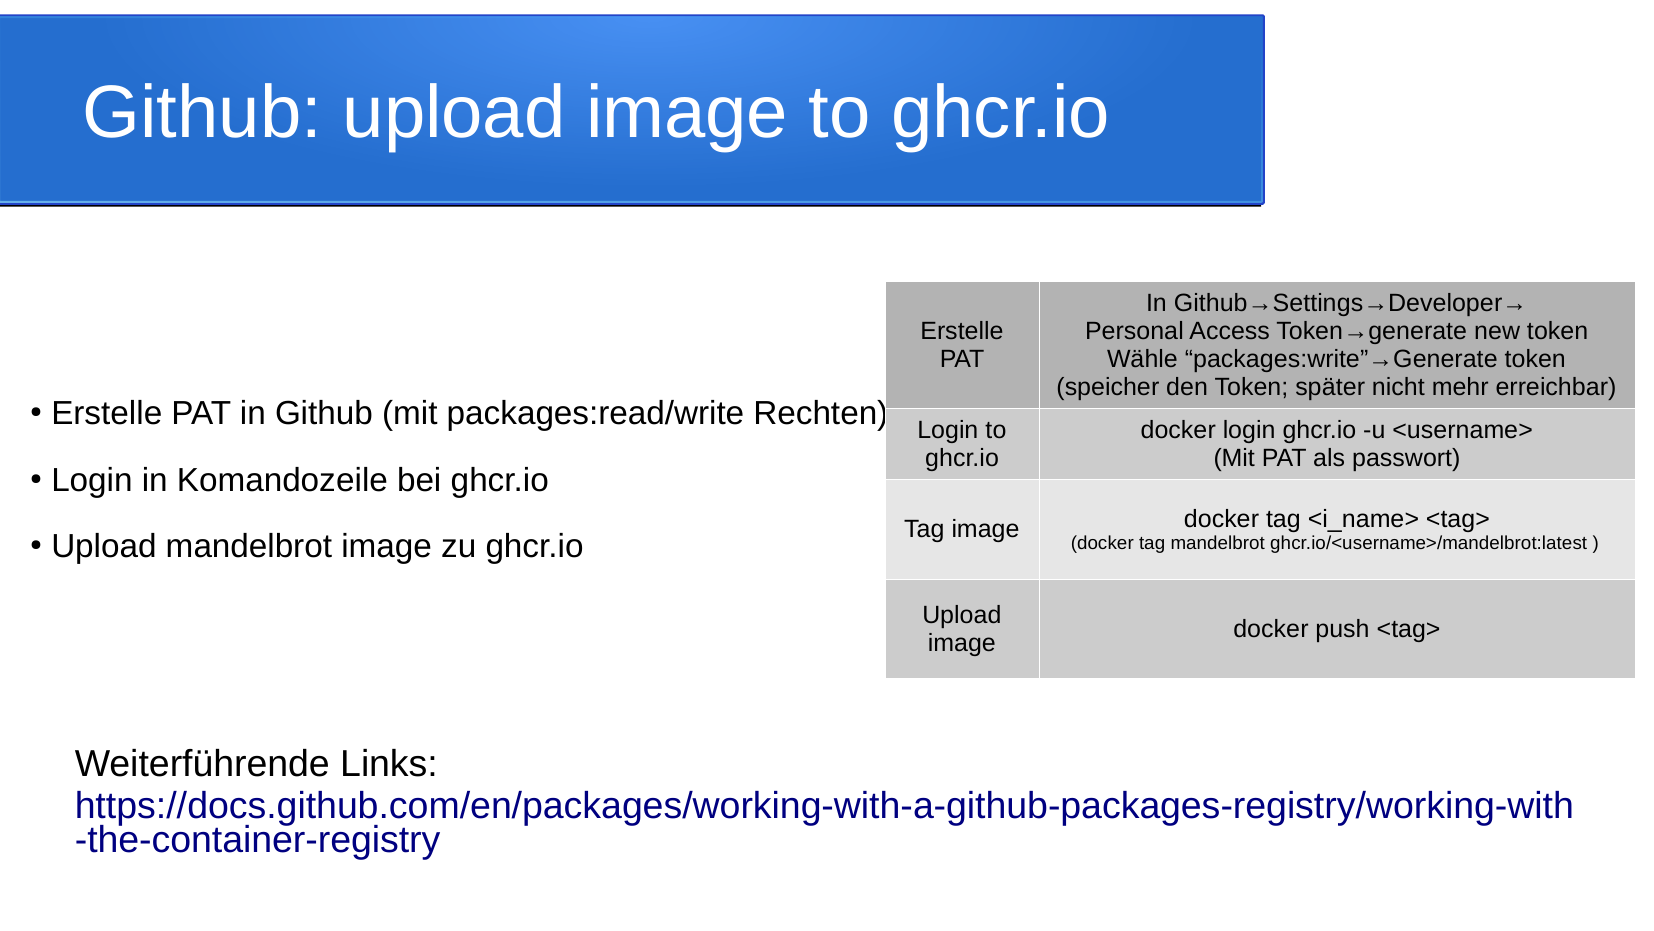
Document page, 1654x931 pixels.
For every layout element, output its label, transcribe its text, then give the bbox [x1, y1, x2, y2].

subtitle Erstelle PAT in Github (mit packages:read/write Rechten) Login in Komandozeile bei ghcr.io Upload mandelbrot image zu ghcr.io [30, 224, 998, 736]
table_cell Tag image [886, 480, 1039, 579]
table_header In Github→Settings→Developer→ Personal Access Token→generate new token Wähle “packages:write”→Generate token (speicher den Token; später nicht mehr erreichbar) [1040, 282, 1635, 408]
text_box Weiterführende Links: https://docs.github.com/en/packages/working-with-a-github-packages-registry/working-with-the-container-registry [60, 735, 1591, 876]
table_header Erstelle PAT [886, 282, 1039, 408]
table_cell docker push <tag> [1040, 580, 1635, 678]
table_cell Upload image [886, 580, 1039, 678]
table_cell Login to ghcr.io [886, 409, 1039, 479]
table_cell docker tag <i_name> <tag> (docker tag mandelbrot ghcr.io/<username>/mandelbrot:latest ) [1040, 480, 1635, 579]
title Github: upload image to ghcr.io [82, 35, 1235, 189]
table_cell docker login ghcr.io -u <username> (Mit PAT als passwort) [1040, 409, 1635, 479]
